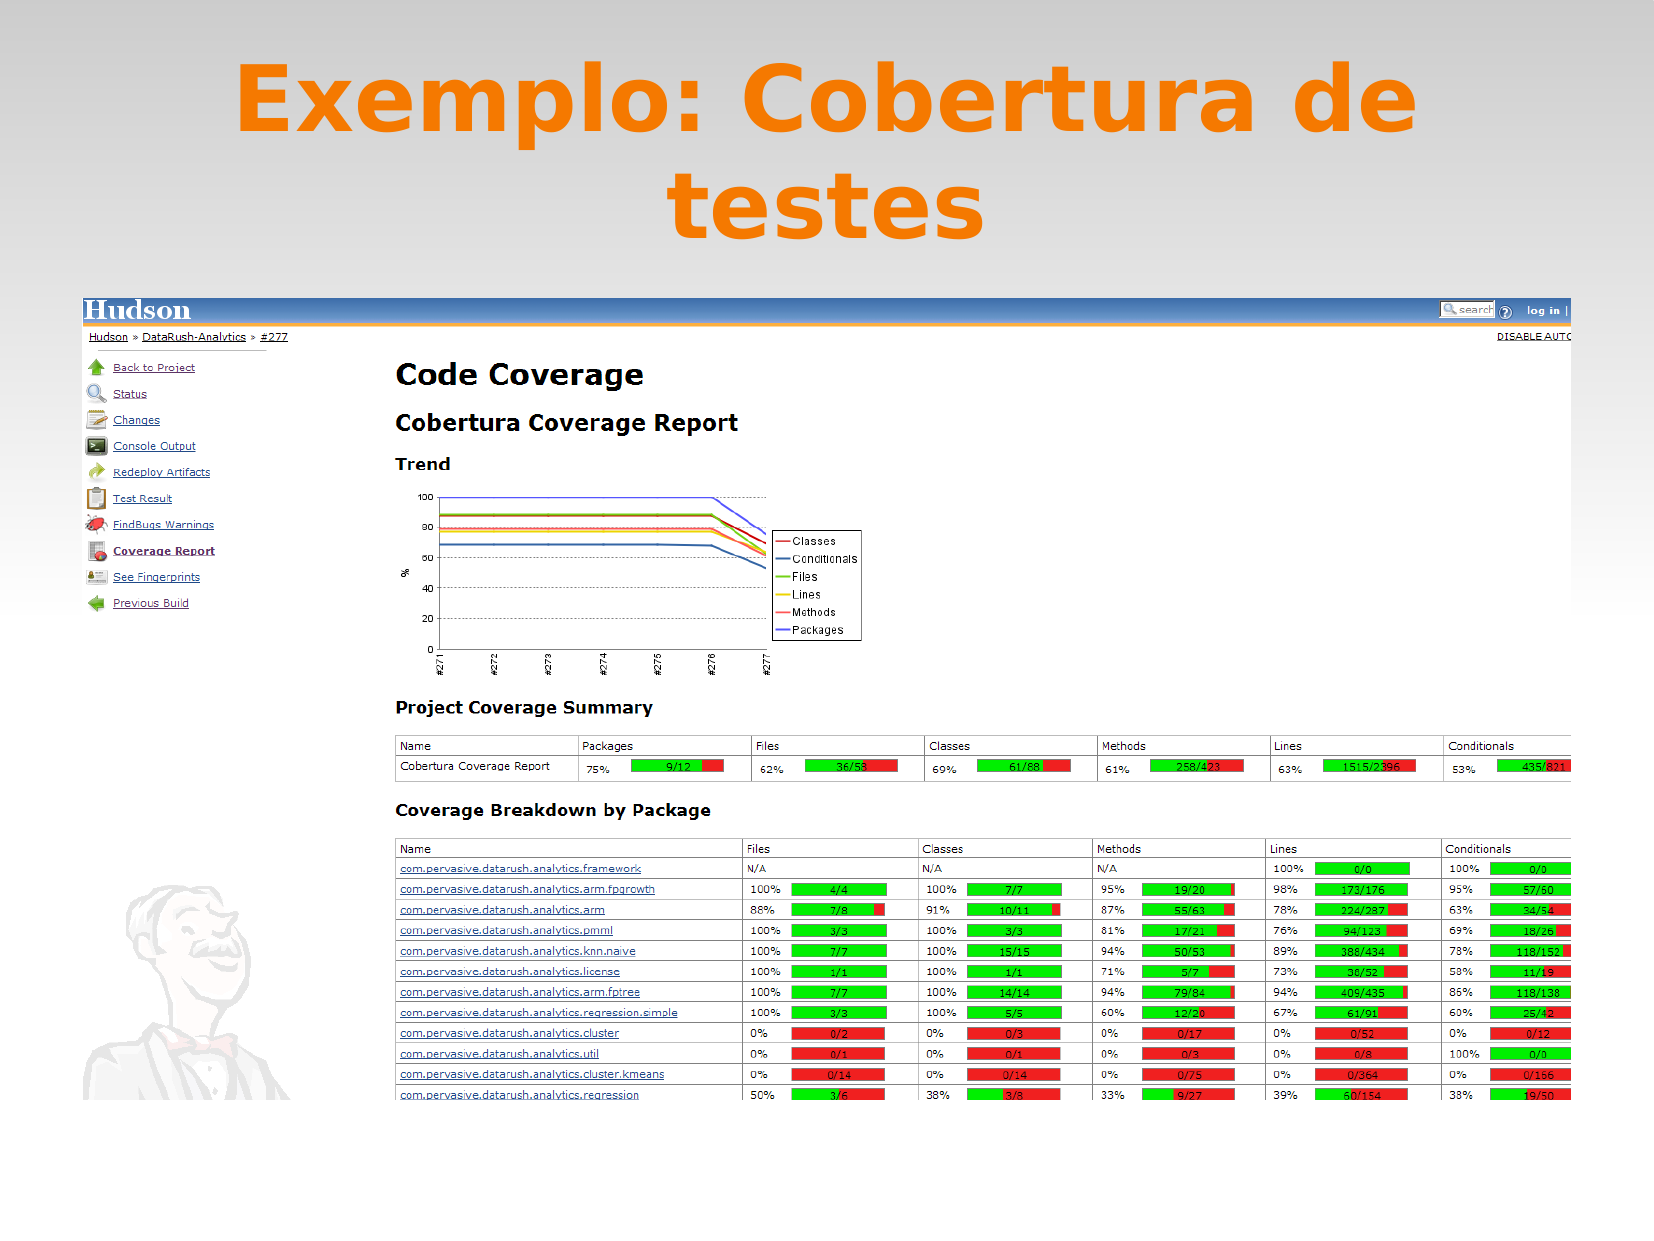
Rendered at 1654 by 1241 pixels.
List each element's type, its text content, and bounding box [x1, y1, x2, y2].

picture [82, 290, 1571, 1109]
title Exemplo: Cobertura de testes [82, 49, 1571, 257]
